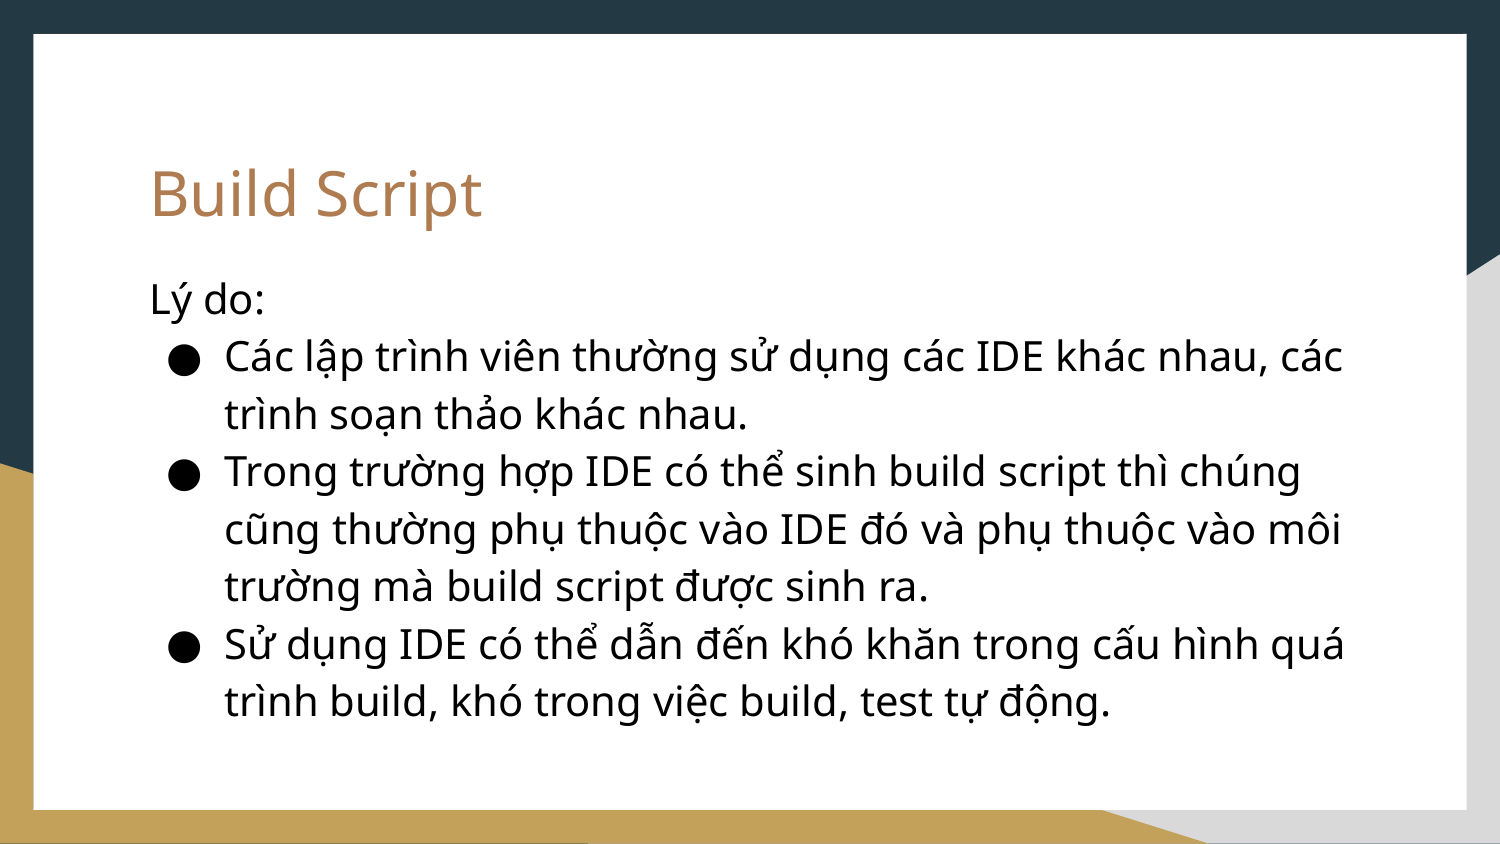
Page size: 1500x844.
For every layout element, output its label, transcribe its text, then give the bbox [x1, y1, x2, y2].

list Lý do: Các lập trình viên thường sử dụng các IDE khác nhau, các trình soạn thảo khác nhau. Trong trường hợp IDE có thể sinh build script thì chúng cũng thường phụ thuộc vào IDE đó và phụ thuộc vào môi trường mà build script được sinh ra. Sử dụng IDE có thể dẫn đến khó khăn trong cấu hình quá trình build, khó trong việc build, test tự động. [134, 249, 1366, 771]
title Build Script [134, 138, 1366, 249]
